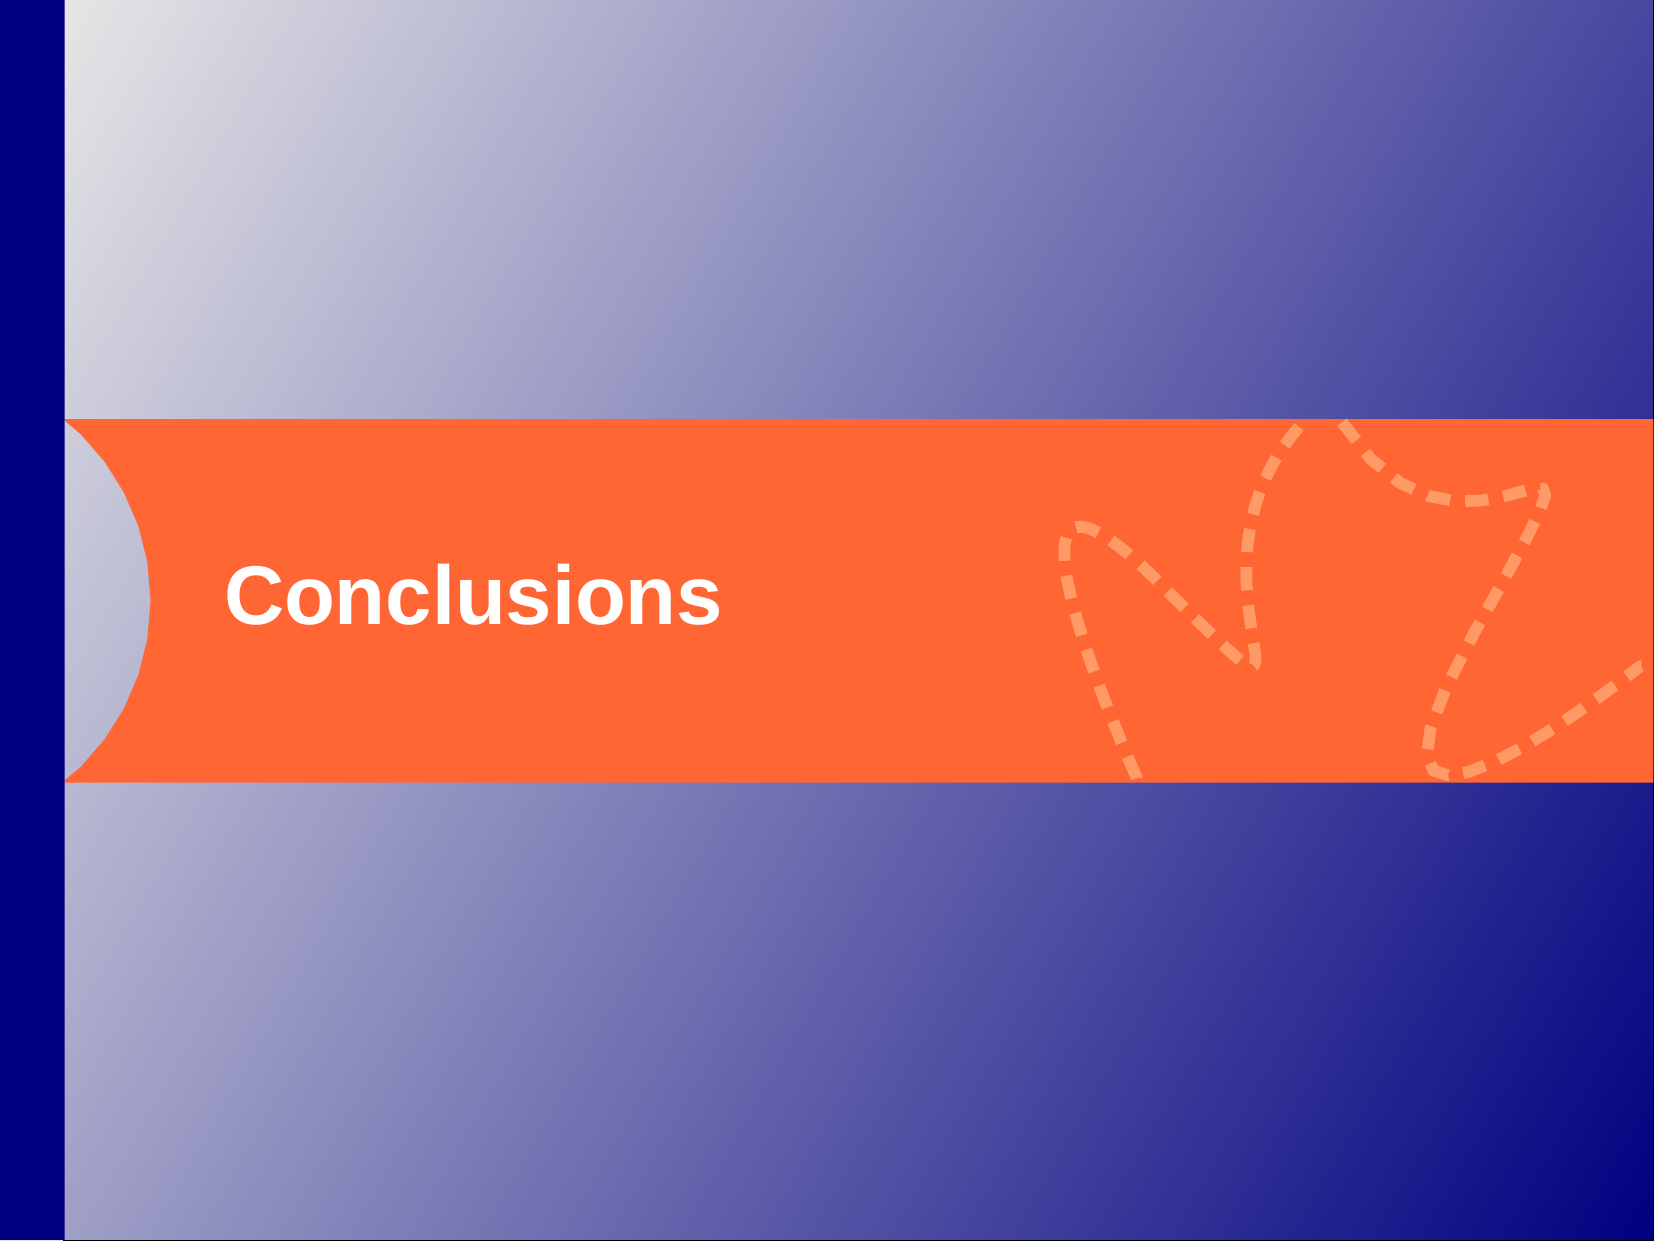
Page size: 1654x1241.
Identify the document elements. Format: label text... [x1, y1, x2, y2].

title Conclusions [224, 497, 1093, 704]
